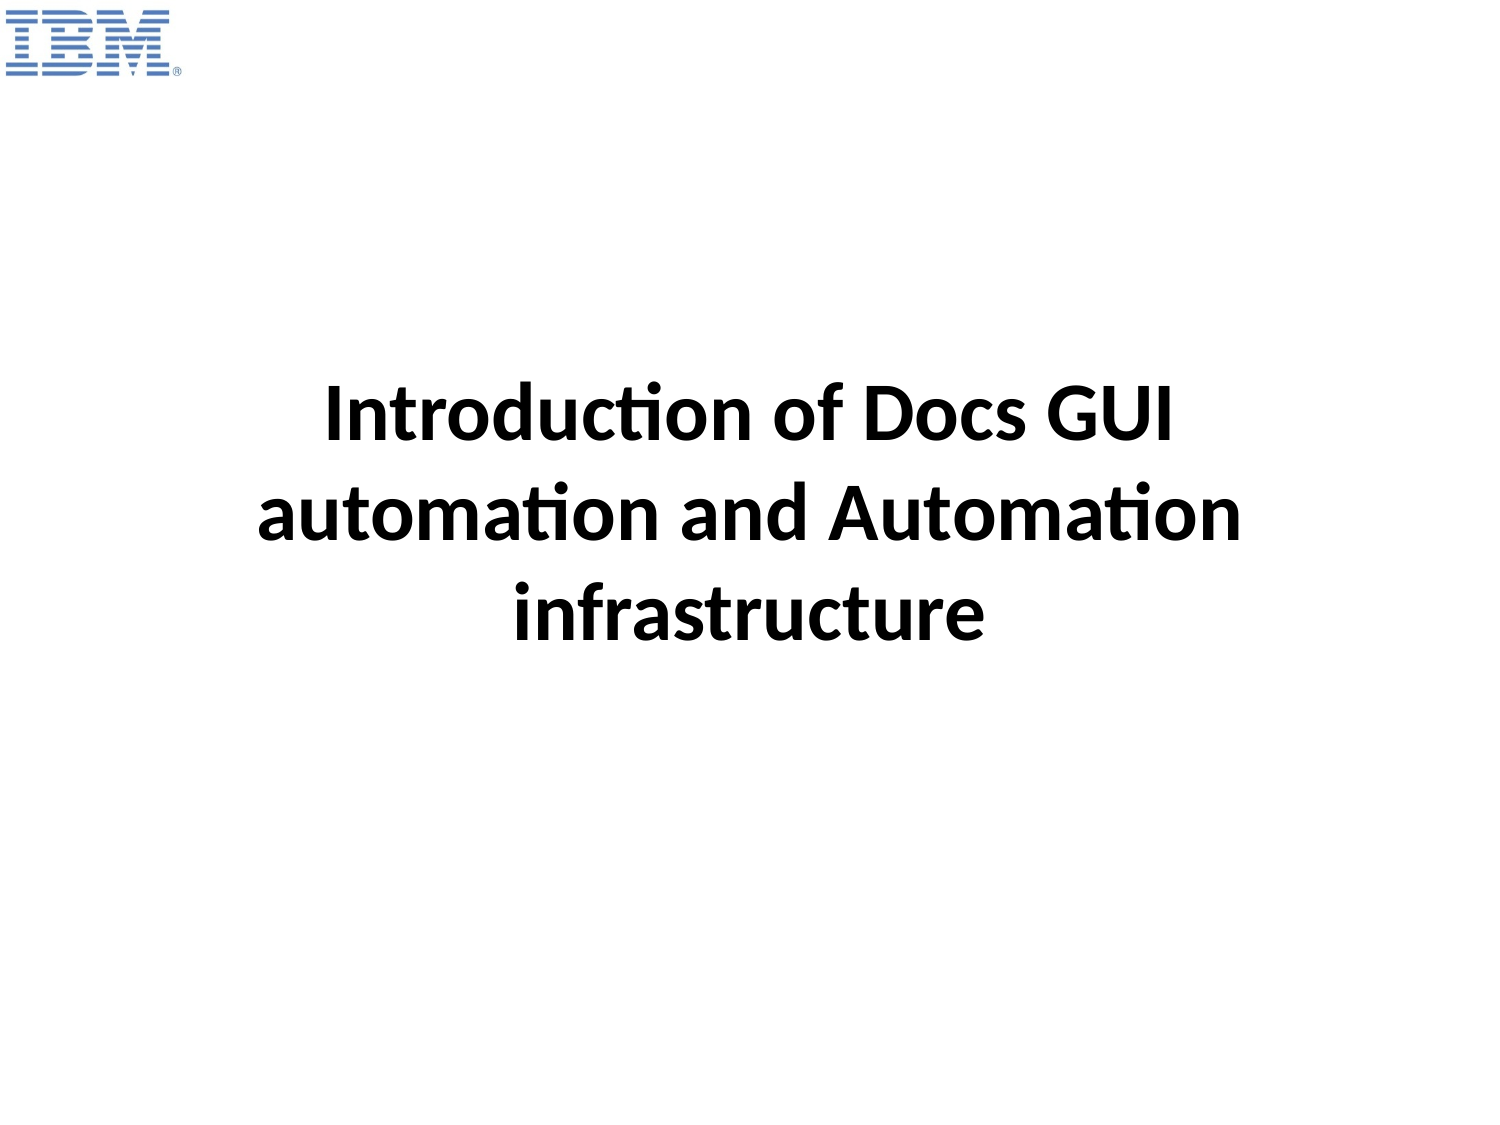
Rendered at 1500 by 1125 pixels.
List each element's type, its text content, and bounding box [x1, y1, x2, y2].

title Introduction of Docs GUI automation and Automation infrastructure [112, 349, 1388, 591]
